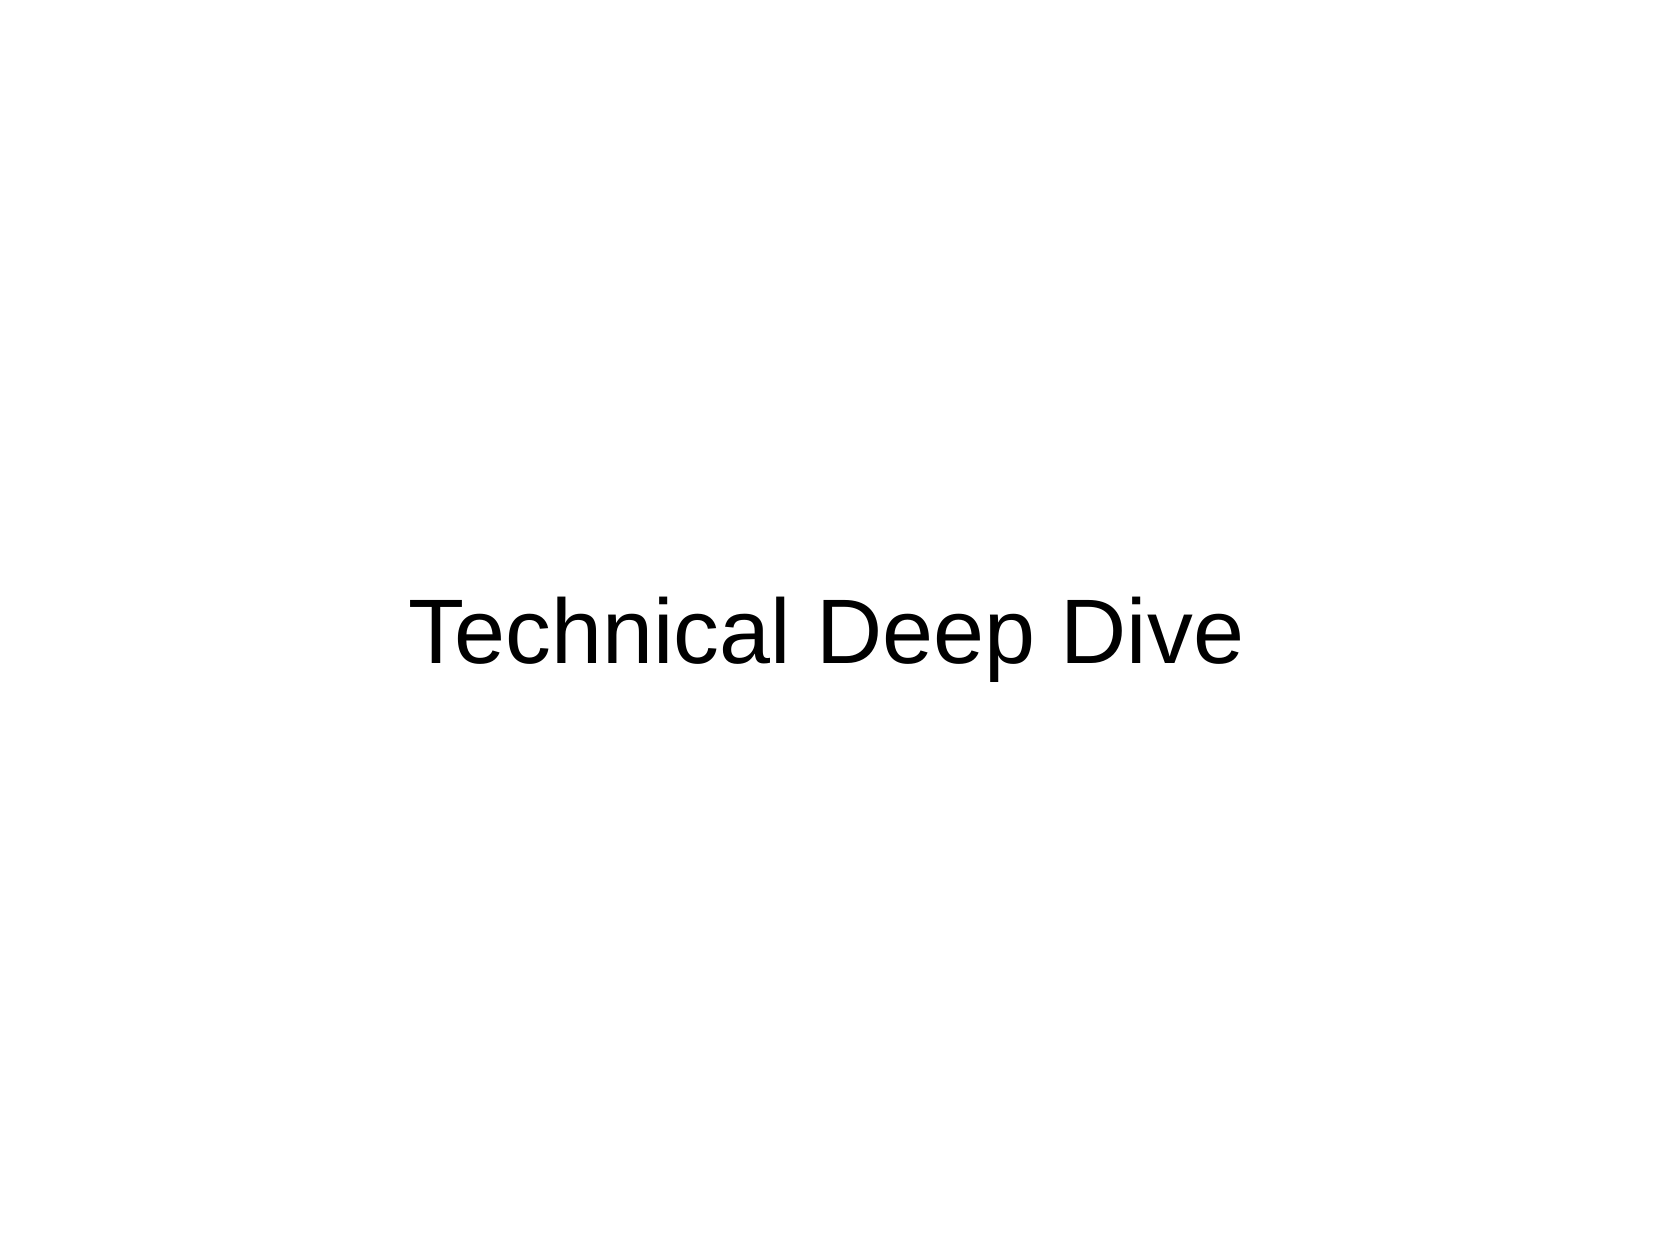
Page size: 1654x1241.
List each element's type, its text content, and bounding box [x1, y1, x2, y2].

title Technical Deep Dive [82, 527, 1571, 736]
